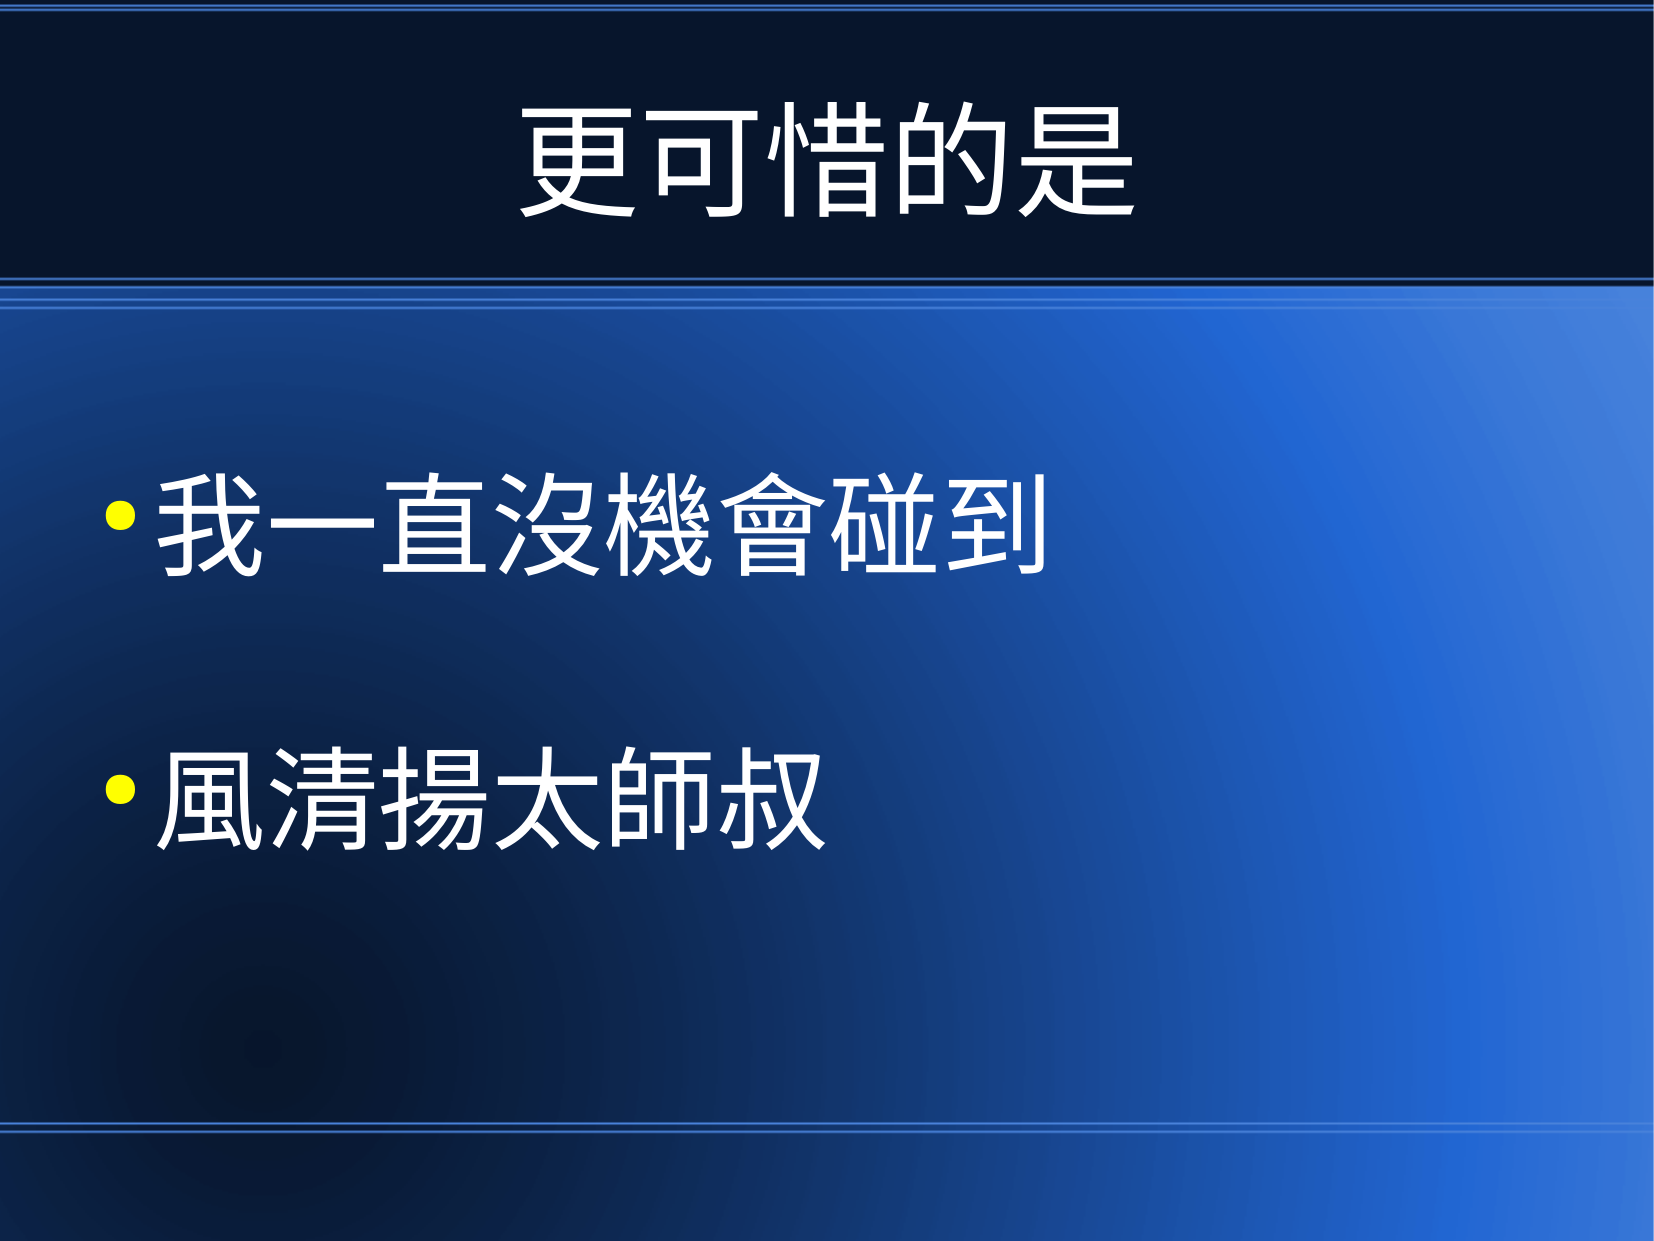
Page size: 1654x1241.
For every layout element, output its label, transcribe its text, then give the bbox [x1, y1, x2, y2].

list 我一直沒機會碰到 風清揚太師叔 [82, 355, 1571, 1241]
title 更可惜的是 [82, 49, 1571, 257]
picture [0, 0, 1654, 1241]
